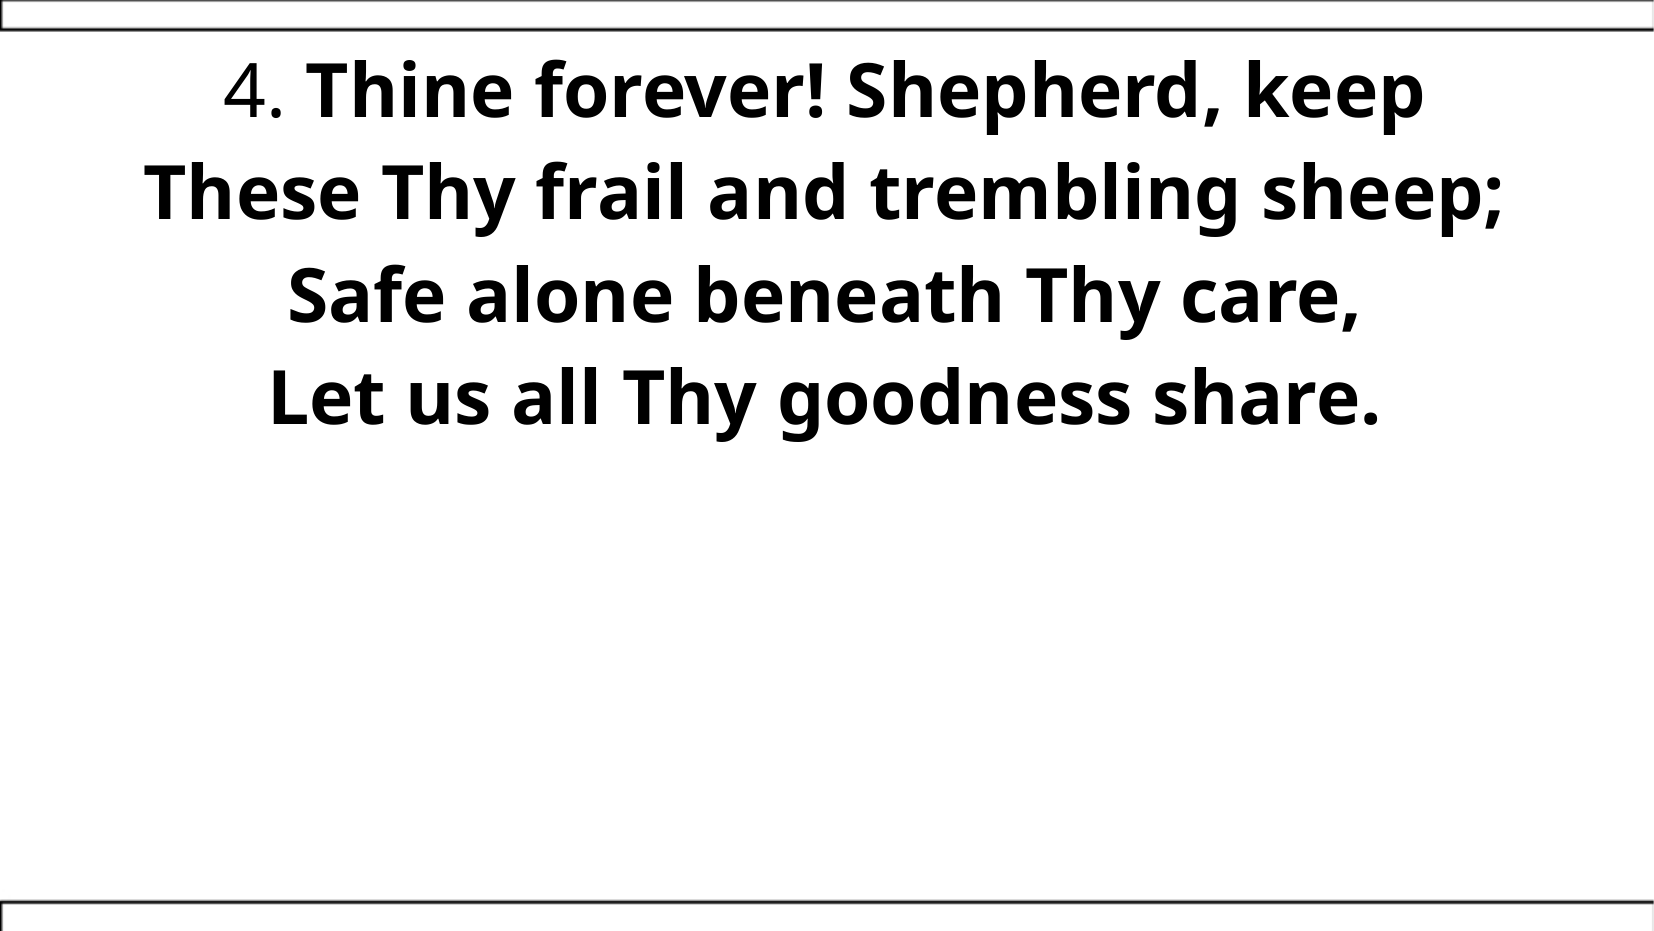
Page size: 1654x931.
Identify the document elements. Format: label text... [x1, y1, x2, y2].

picture [0, 0, 1654, 931]
text_box 4. Thine forever! Shepherd, keep These Thy frail and trembling sheep; Safe alone beneath Thy care, Let us all Thy goodness share. [105, 30, 1546, 445]
